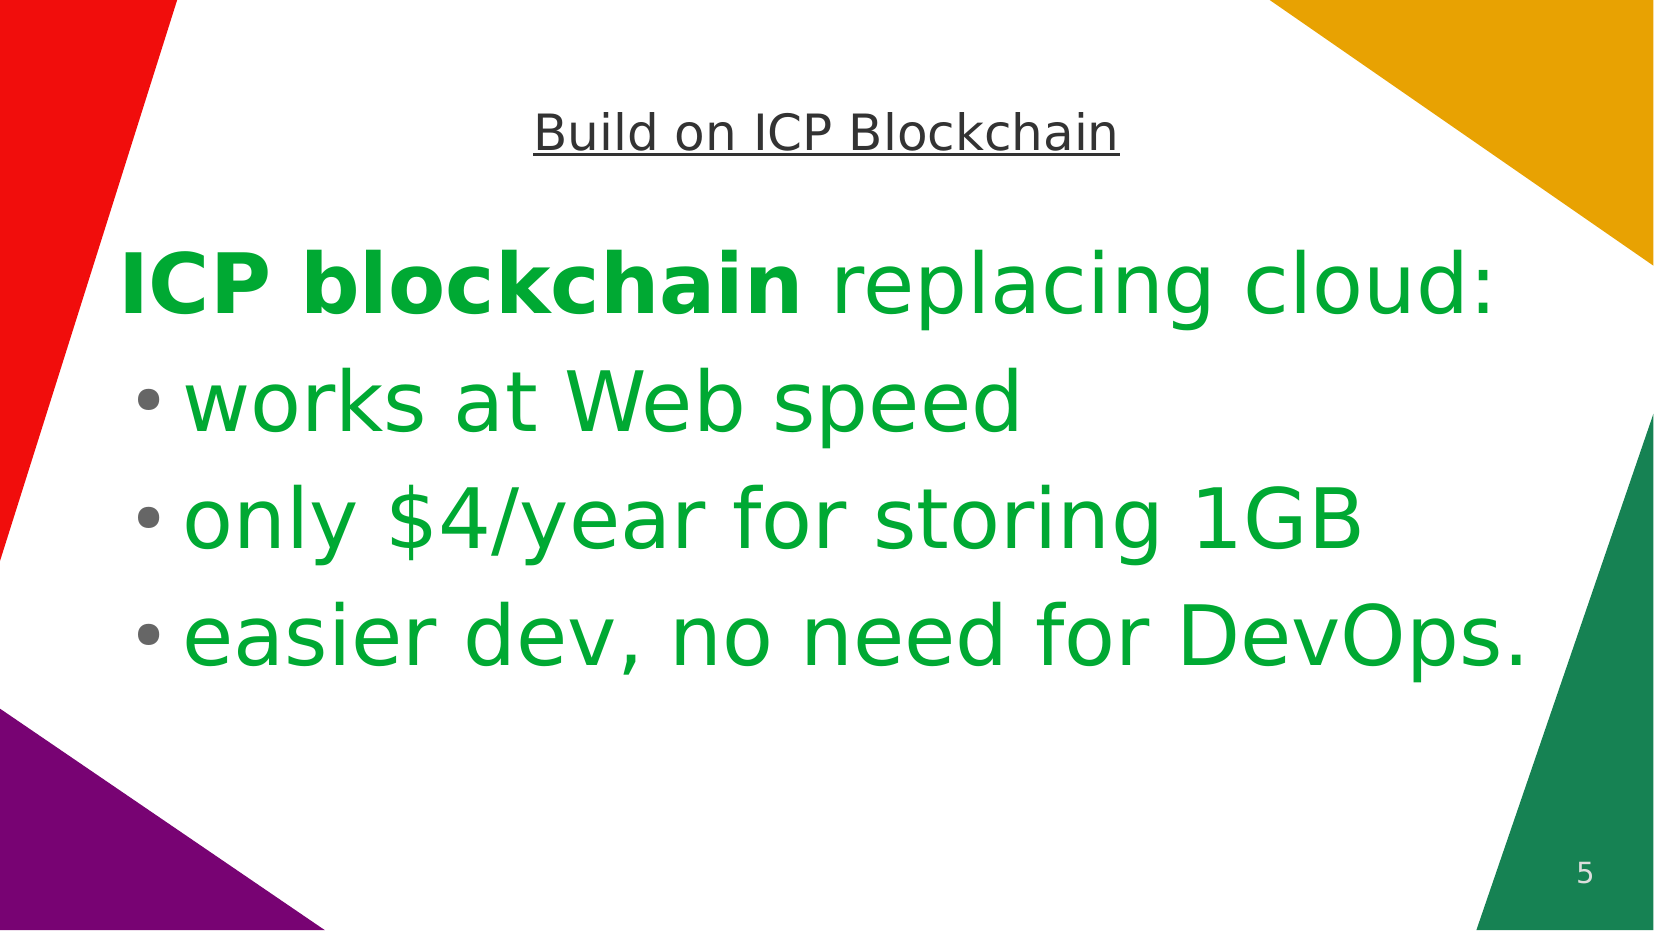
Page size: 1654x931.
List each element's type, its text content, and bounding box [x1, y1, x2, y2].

list ICP blockchain replacing cloud: works at Web speed only $4/year for storing 1GB easier dev, no need for DevOps. [118, 236, 1536, 827]
title Build on ICP Blockchain [118, 59, 1536, 207]
